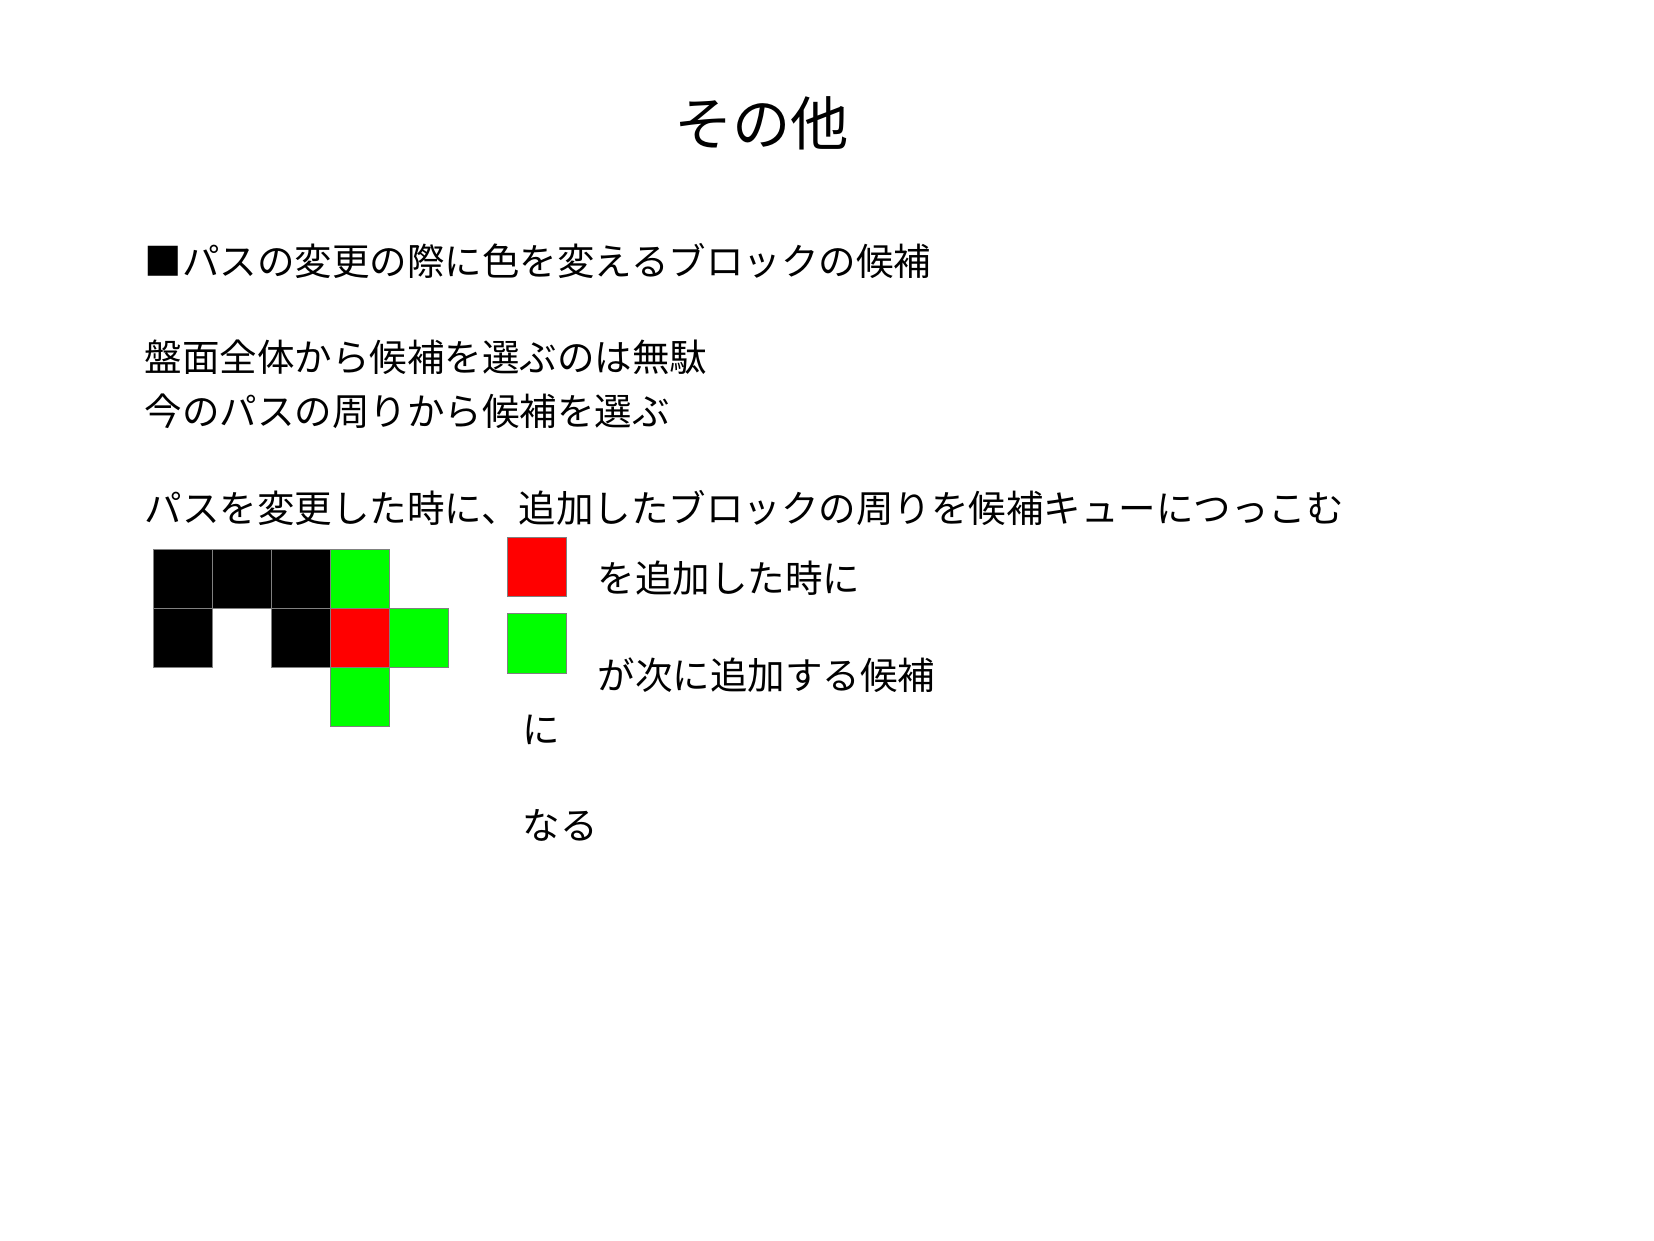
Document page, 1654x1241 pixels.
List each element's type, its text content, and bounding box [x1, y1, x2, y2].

text_box ■パスの変更の際に色を変えるブロックの候補 盤面全体から候補を選ぶのは無駄 今のパスの周りから候補を選ぶ パスを変更した時に、追加したブロックの周りを候補キューにつっこむ [129, 224, 1477, 502]
text_box [507, 537, 567, 542]
text_box [507, 613, 567, 674]
text_box を追加した時に が次に追加する候補に なる [507, 542, 957, 798]
text_box その他 [307, 70, 1217, 144]
text_box [153, 549, 449, 727]
